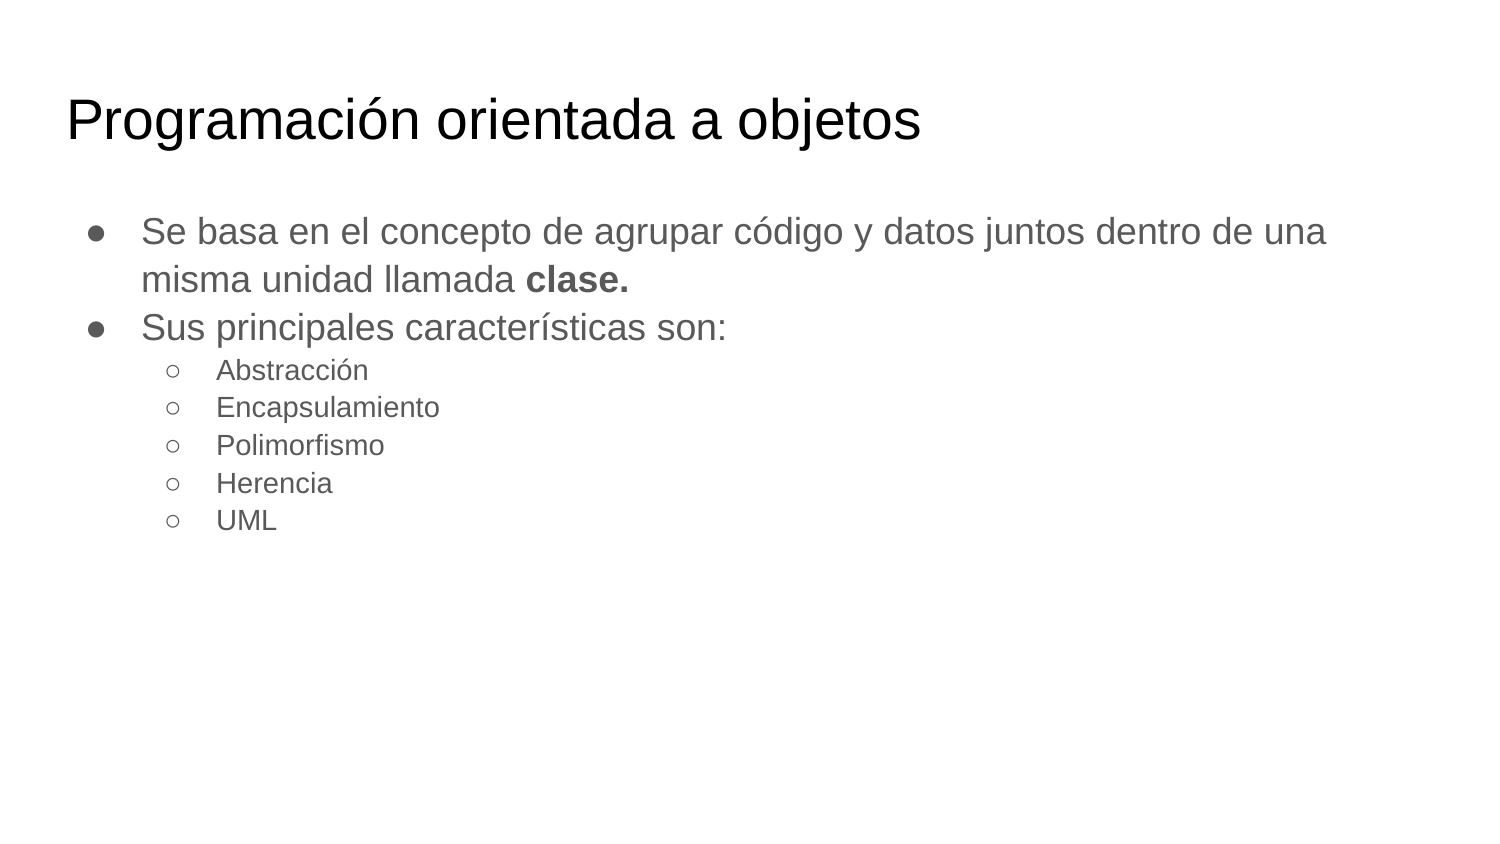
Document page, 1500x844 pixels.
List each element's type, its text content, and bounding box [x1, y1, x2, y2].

title Programación orientada a objetos [51, 72, 1449, 167]
list Se basa en el concepto de agrupar código y datos juntos dentro de una misma unidad llamada clase. Sus principales características son: Abstracción Encapsulamiento Polimorfismo Herencia UML [51, 189, 1449, 750]
